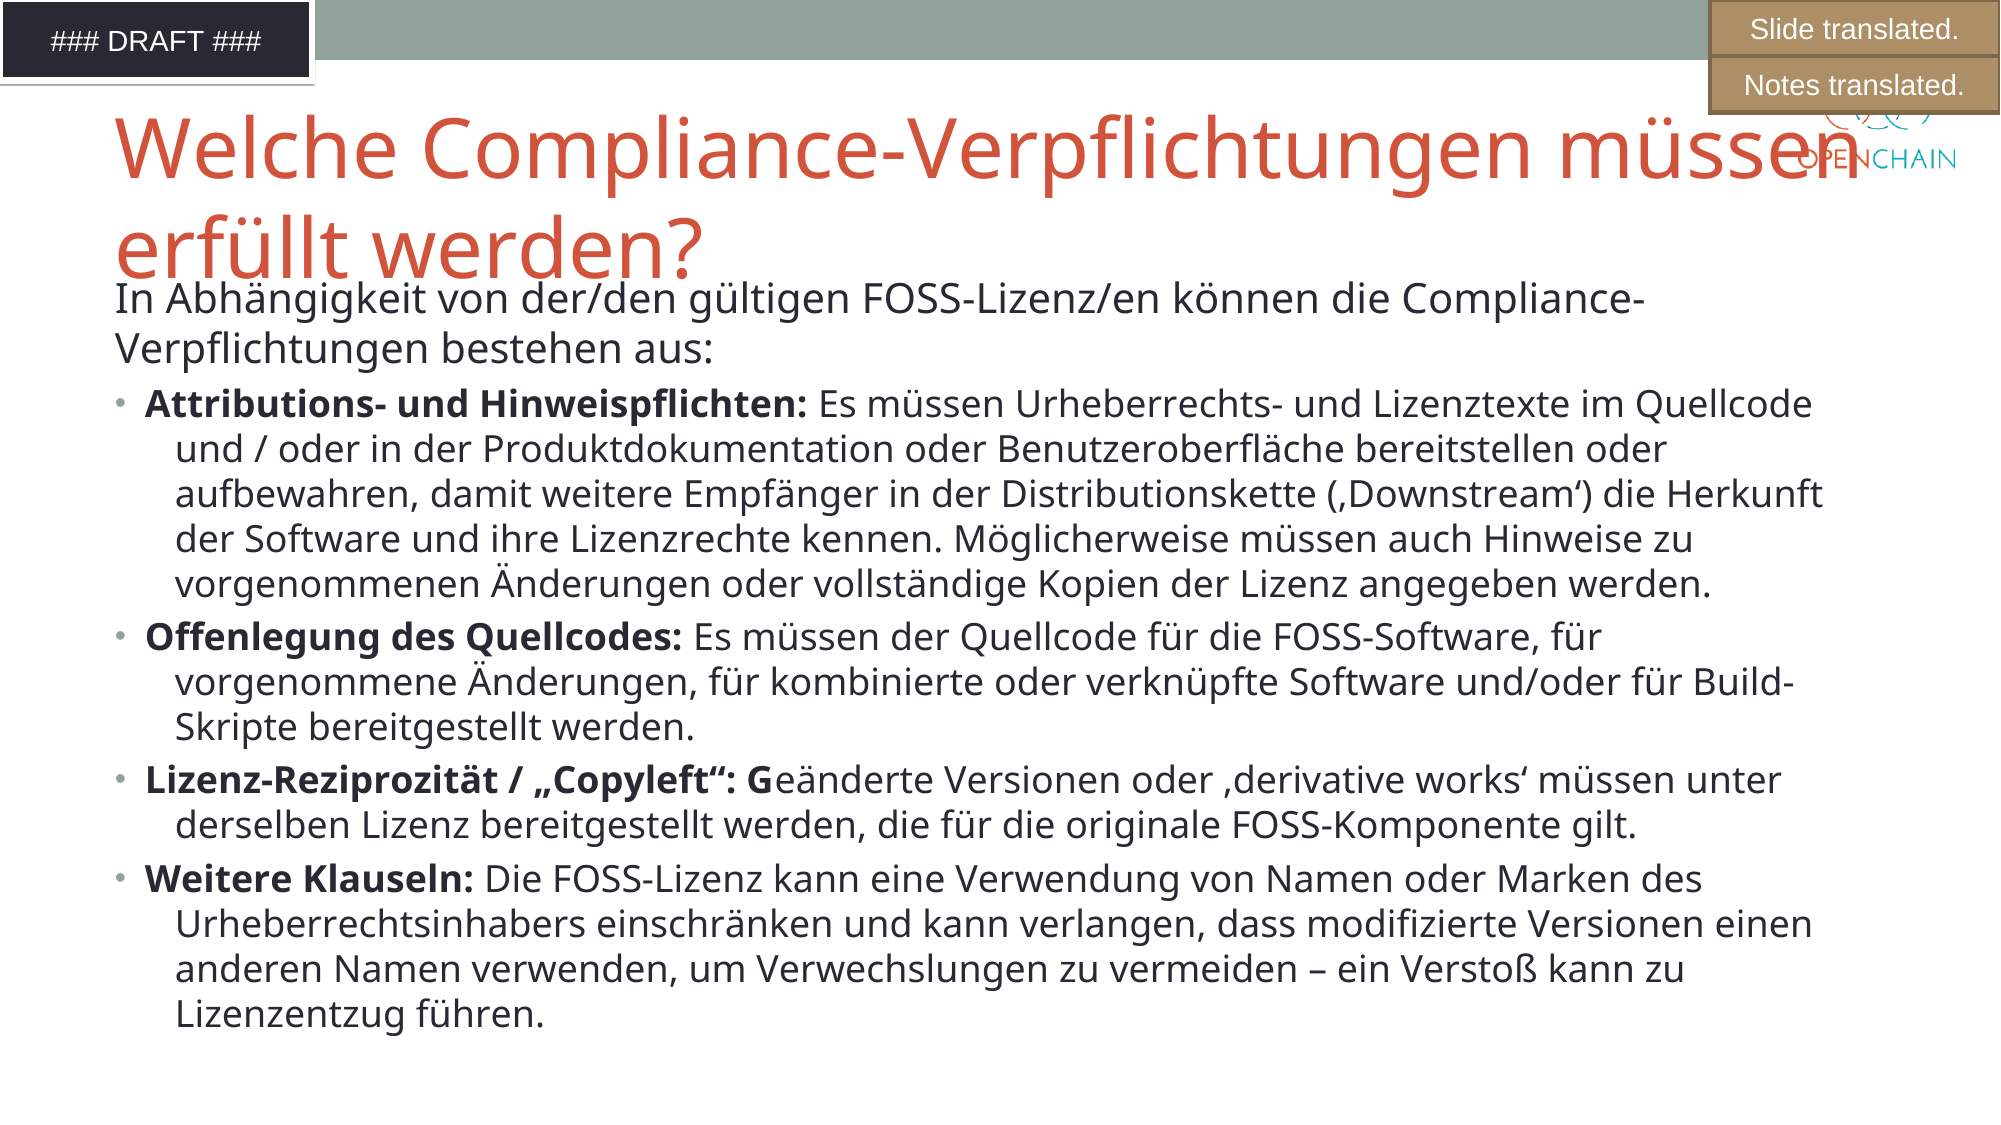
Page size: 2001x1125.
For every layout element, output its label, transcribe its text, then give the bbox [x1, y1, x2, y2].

text_box Notes translated. [1710, 56, 2000, 113]
text_box Slide translated. [1710, 0, 2000, 56]
title Welche Compliance-Verpflichtungen müssen erfüllt werden? [99, 87, 1900, 251]
list In Abhängigkeit von der/den gültigen FOSS-Lizenz/en können die Compliance-Verpflichtungen bestehen aus: Attributions- und Hinweispflichten: Es müssen Urheberrechts- und Lizenztexte im Quellcode und / oder in der Produktdokumentation oder Benutzeroberfläche bereitstellen oder aufbewahren, damit weitere Empfänger in der Distributionskette (‚Downstream‘) die Herkunft der Software und ihre Lizenzrechte kennen. Möglicherweise müssen auch Hinweise zu vorgenommenen Änderungen oder vollständige Kopien der Lizenz angegeben werden. Offenlegung des Quellcodes: Es müssen der Quellcode für die FOSS-Software, für vorgenommene Änderungen, für kombinierte oder verknüpfte Software und/oder für Build-Skripte bereitgestellt werden. Lizenz-Reziprozität / „Copyleft“: Geänderte Versionen oder ‚derivative works‘ müssen unter derselben Lizenz bereitgestellt werden, die für die originale FOSS-Komponente gilt. Weitere Klauseln: Die FOSS-Lizenz kann eine Verwendung von Namen oder Marken des Urheberrechtsinhabers einschränken und kann verlangen, dass modifizierte Versionen einen anderen Namen verwenden, um Verwechslungen zu vermeiden – ein Verstoß kann zu Lizenzentzug führen. [99, 263, 1900, 1064]
